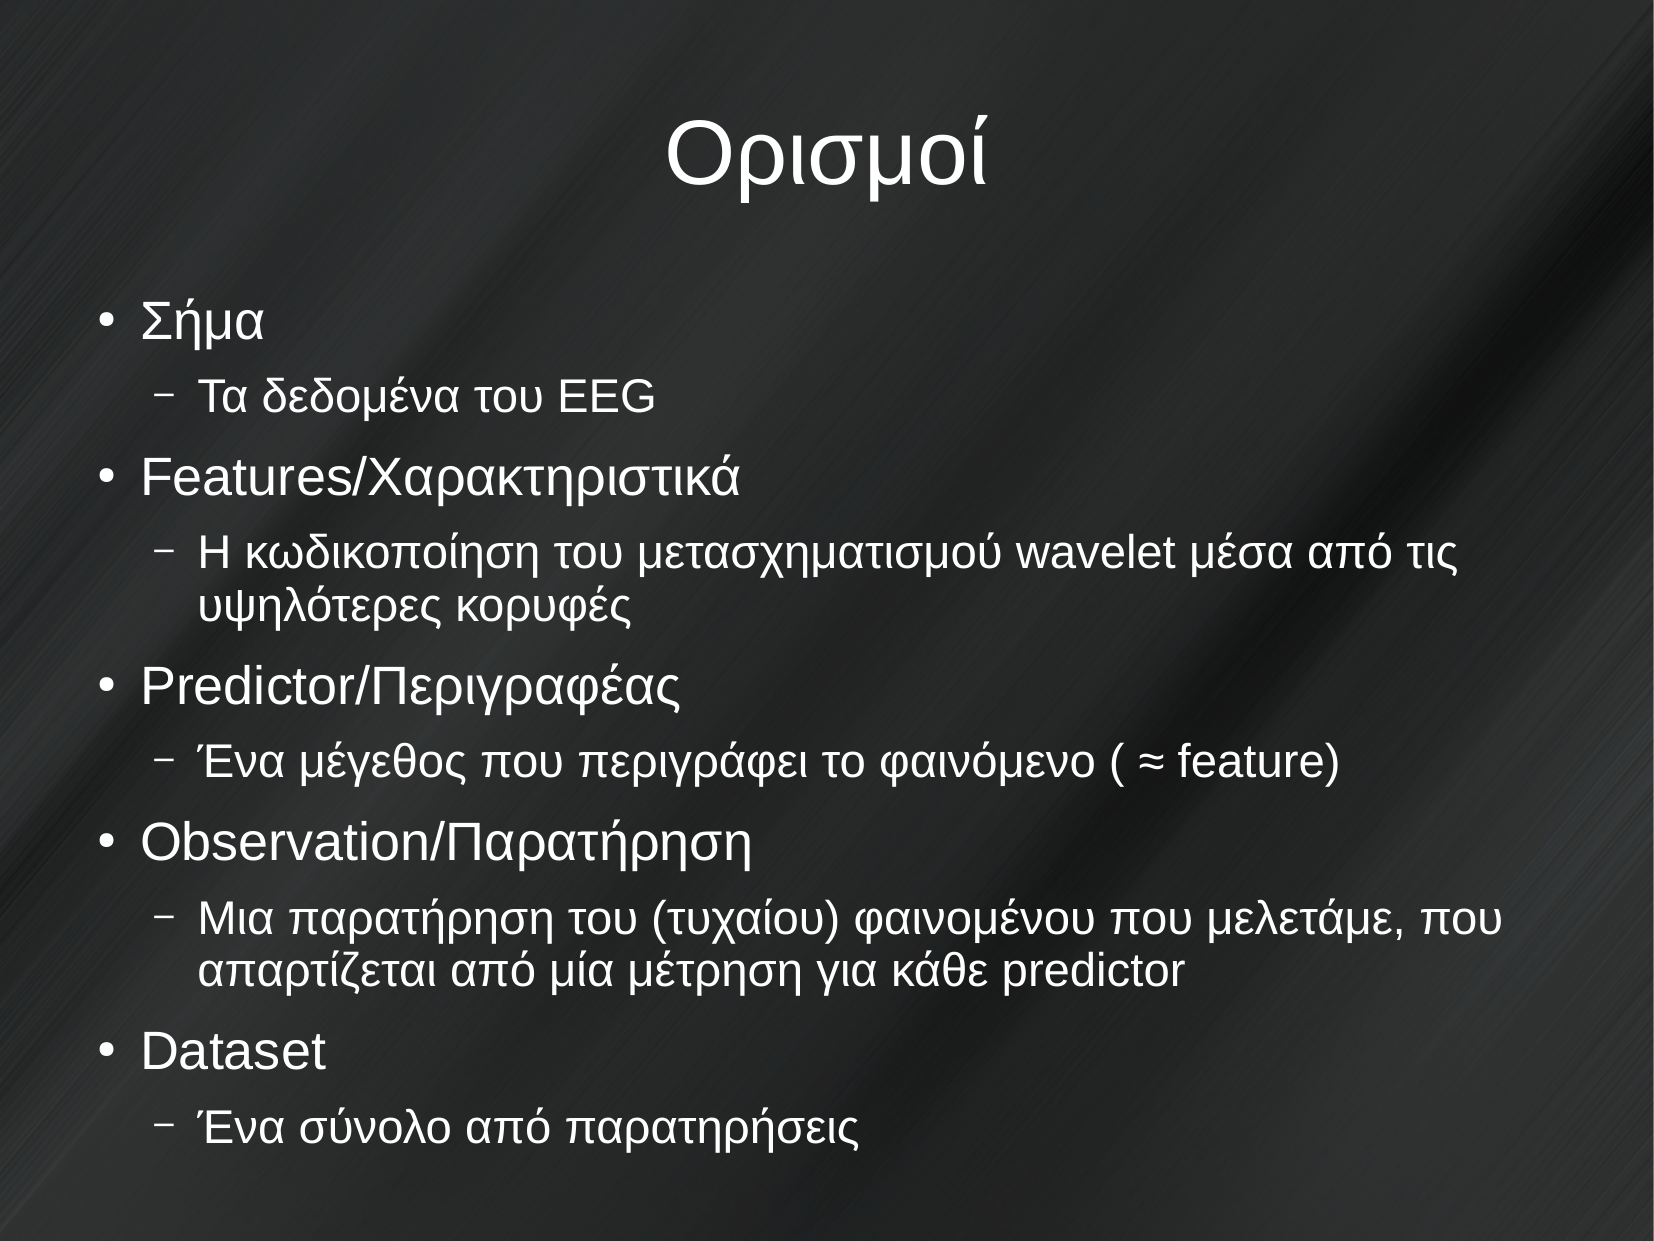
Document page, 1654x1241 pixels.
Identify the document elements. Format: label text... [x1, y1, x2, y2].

title Ορισμοί [82, 49, 1571, 257]
picture [0, 0, 1654, 1241]
list Σήμα Τα δεδομένα του EEG Features/Χαρακτηριστικά Η κωδικοποίηση του μετασχηματισμού wavelet μέσα από τις υψηλότερες κορυφές Predictor/Περιγραφέας Ένα μέγεθος που περιγράφει το φαινόμενο ( ≈ feature) Observation/Παρατήρηση Μια παρατήρηση του (τυχαίου) φαινομένου που μελετάμε, που απαρτίζεται από μία μέτρηση για κάθε predictor Dataset Ένα σύνολο από παρατηρήσεις [82, 290, 1606, 1156]
